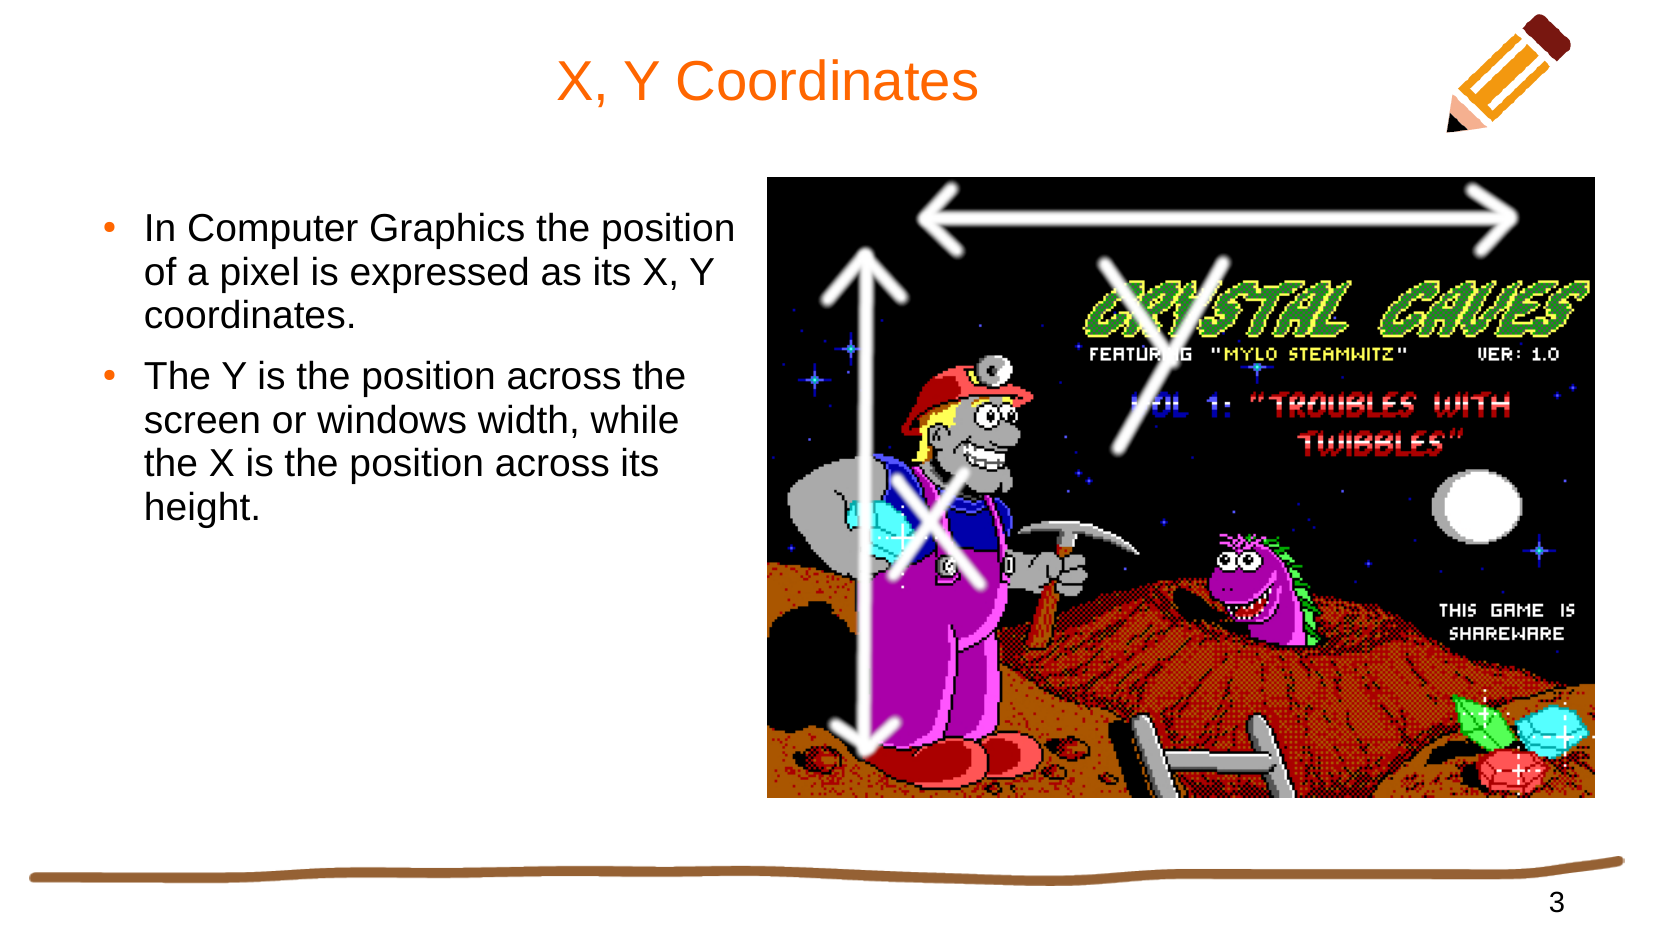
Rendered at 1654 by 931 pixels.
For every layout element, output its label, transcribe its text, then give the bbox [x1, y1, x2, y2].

picture [767, 177, 1595, 798]
picture [1446, 14, 1571, 133]
list In Computer Graphics the position of a pixel is expressed as its X, Y coordinates. The Y is the position across the screen or windows width, while the X is the position across its height. [88, 206, 739, 532]
title X, Y Coordinates [88, 29, 1447, 133]
picture [29, 856, 1625, 886]
